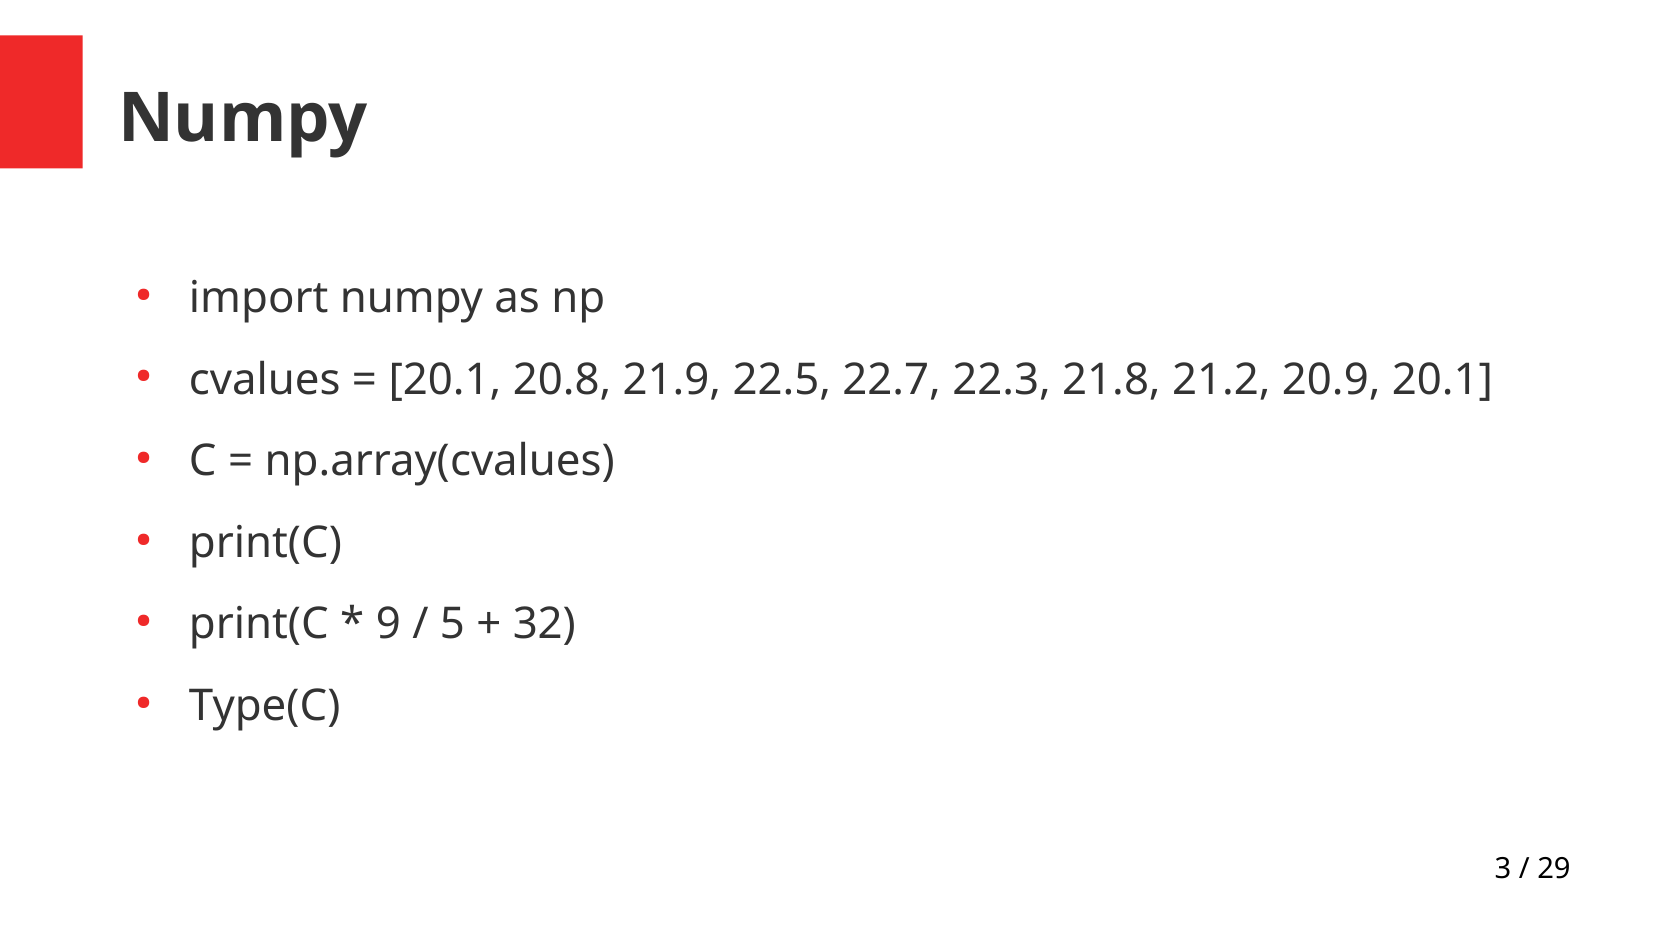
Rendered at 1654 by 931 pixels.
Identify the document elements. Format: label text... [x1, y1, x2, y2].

title Numpy [118, 37, 1571, 193]
list import numpy as np cvalues = [20.1, 20.8, 21.9, 22.5, 22.7, 22.3, 21.8, 21.2, 20.9, 20.1] C = np.array(cvalues) print(C) print(C * 9 / 5 + 32) Type(C) [118, 265, 1536, 806]
